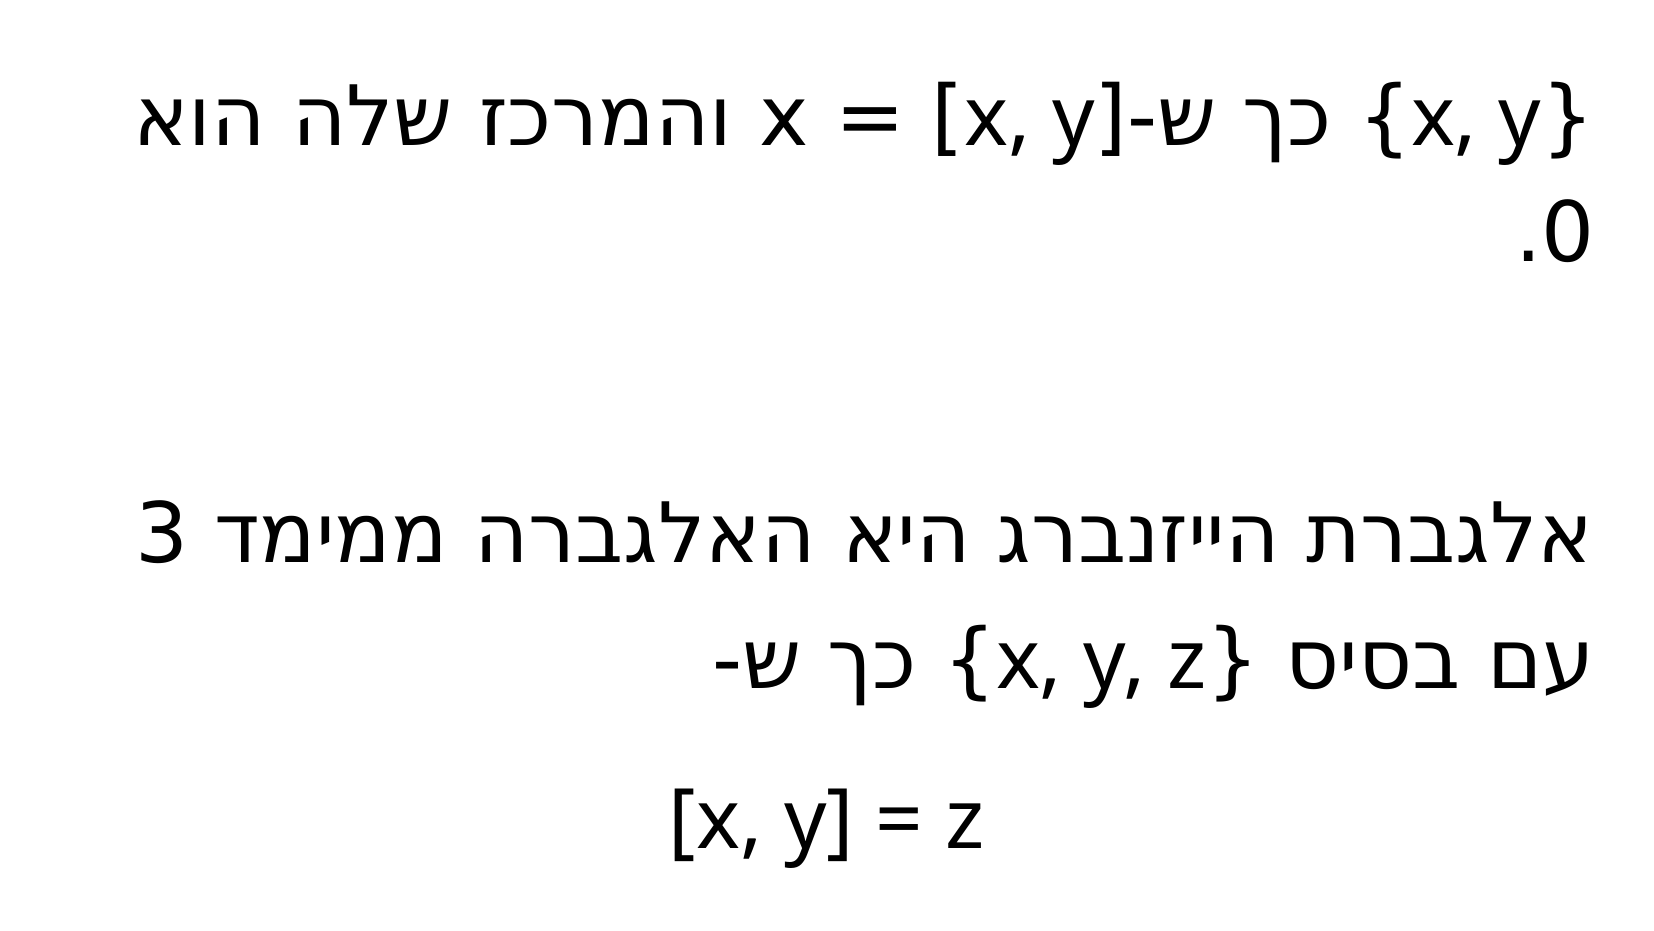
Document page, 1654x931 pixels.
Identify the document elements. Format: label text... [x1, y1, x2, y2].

subtitle לאלגברת לי הלא-אבלית ממימד 2 יש בסיס {x, y} כך ש-[x, y] = x והמרכז שלה הוא 0. אלגברת הייזנברג היא האלגברה ממימד 3 עם בסיס {x, y, z} כך ש- [x, y] = z Z(L) = L' = Sp{z}. [59, 45, 1595, 886]
